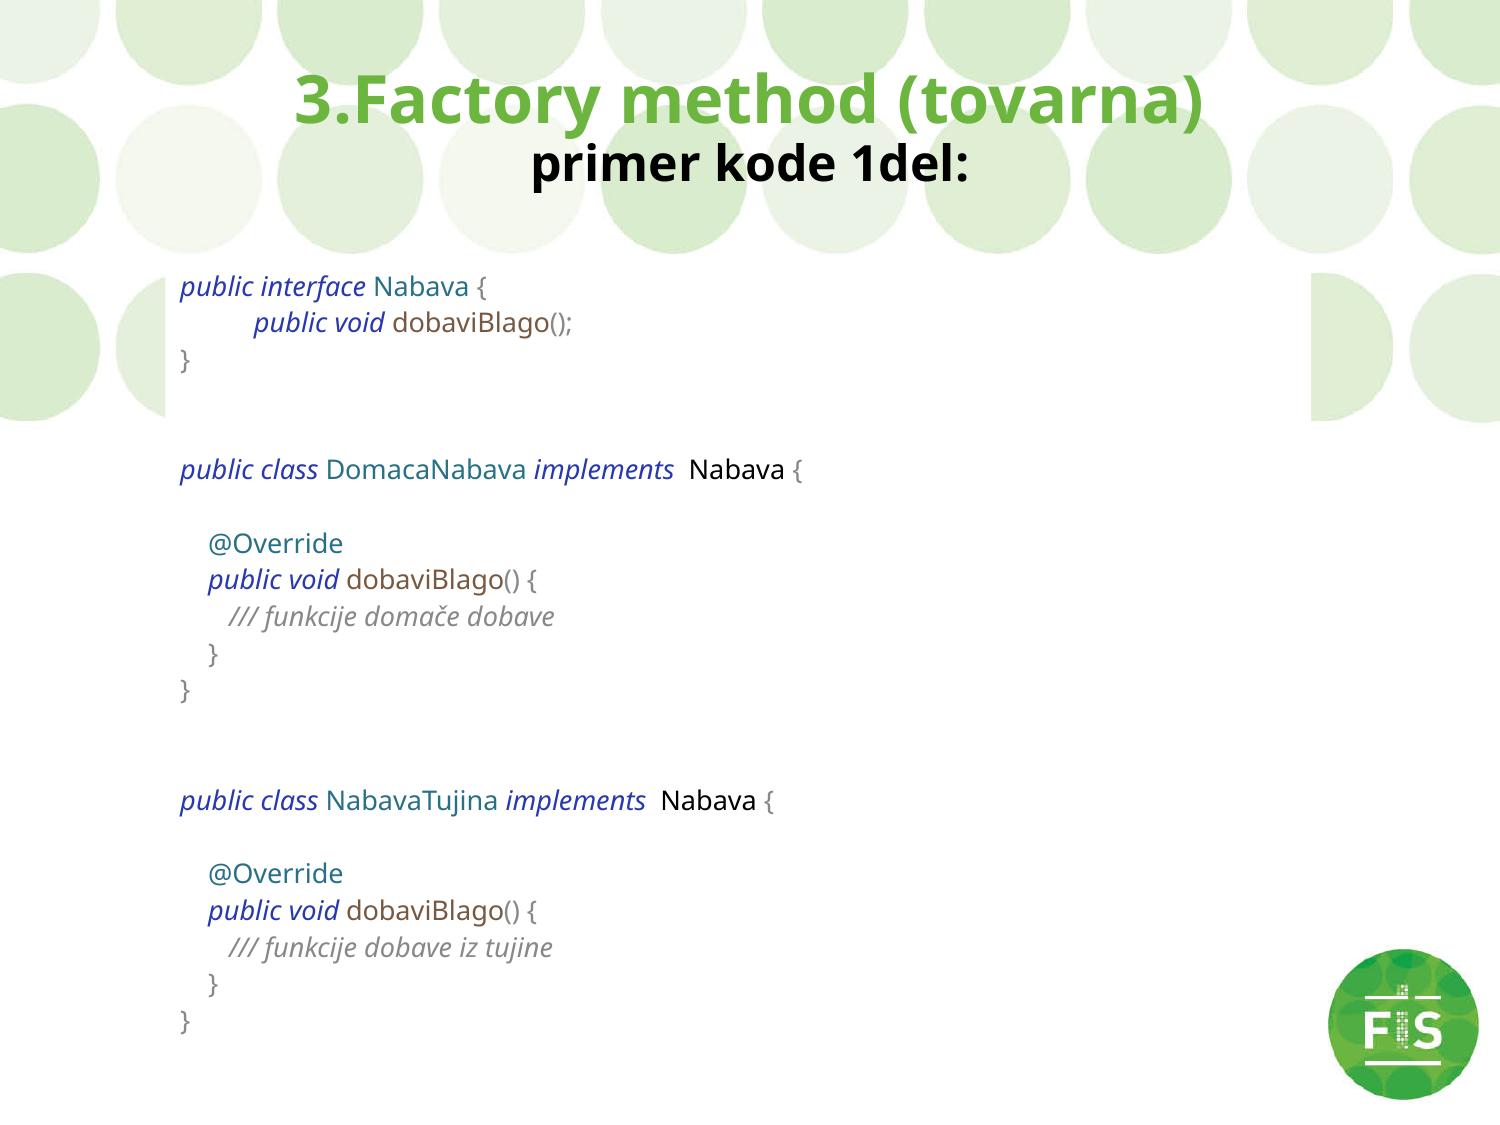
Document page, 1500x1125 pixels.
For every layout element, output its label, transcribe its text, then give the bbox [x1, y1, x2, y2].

title 3.Factory method (tovarna) primer kode 1del: [75, 59, 1425, 233]
picture [0, 0, 1500, 1125]
text_box public interface Nabava { public void dobaviBlago(); } public class DomacaNabava implements Nabava { @Override public void dobaviBlago() { /// funkcije domače dobave } } public class NabavaTujina implements Nabava { @Override public void dobaviBlago() { /// funkcije dobave iz tujine } } [165, 259, 1312, 964]
